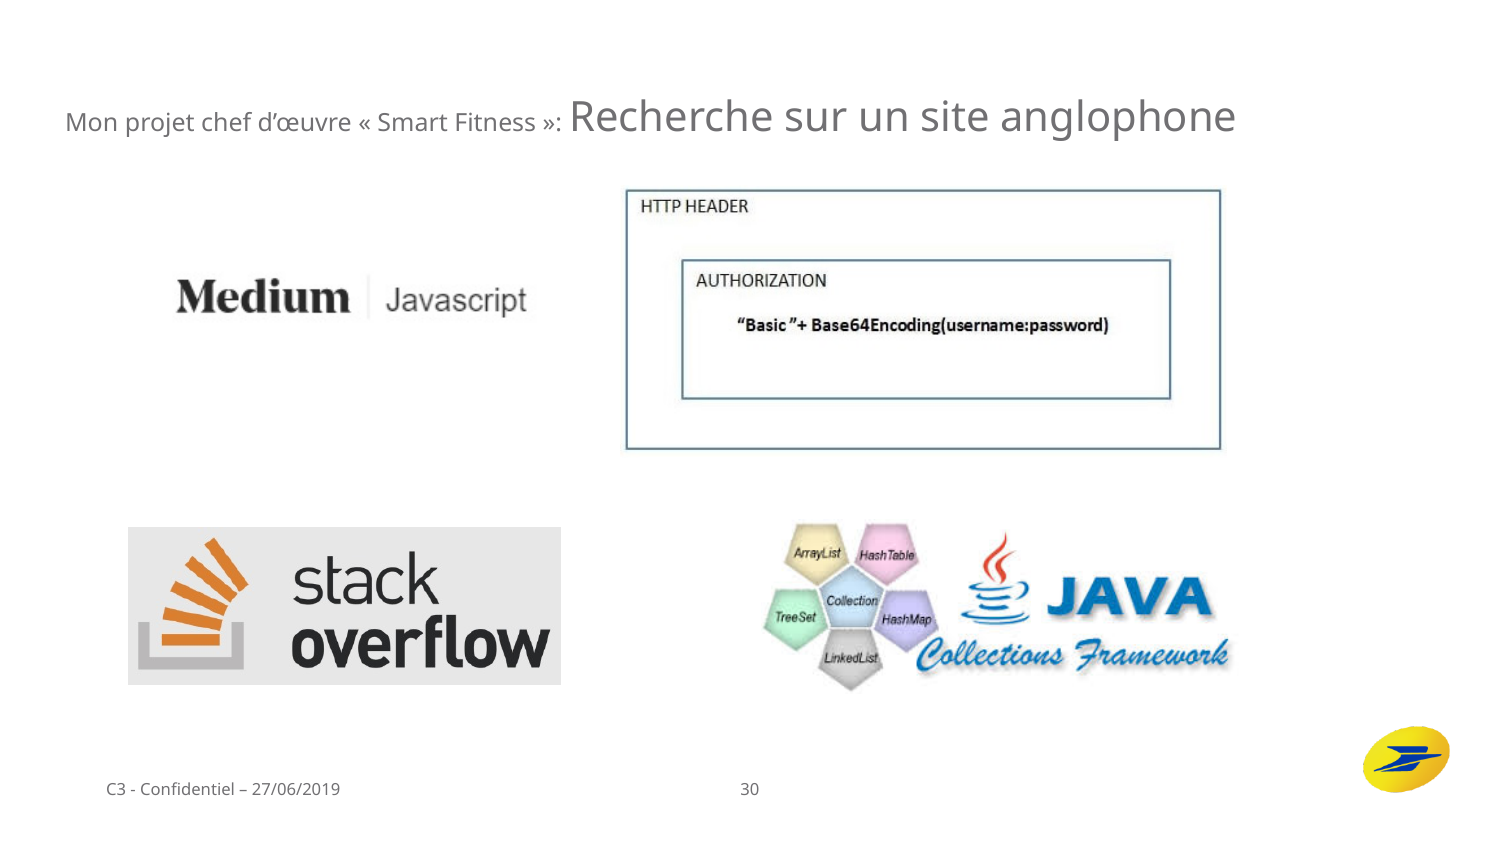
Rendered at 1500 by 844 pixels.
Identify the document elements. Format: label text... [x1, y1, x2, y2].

picture [1346, 702, 1465, 821]
picture [620, 185, 1227, 458]
picture [128, 527, 561, 685]
picture [123, 247, 544, 343]
title Mon projet chef d’œuvre « Smart Fitness »: Recherche sur un site anglophone [64, 89, 1436, 169]
picture [761, 519, 1249, 694]
